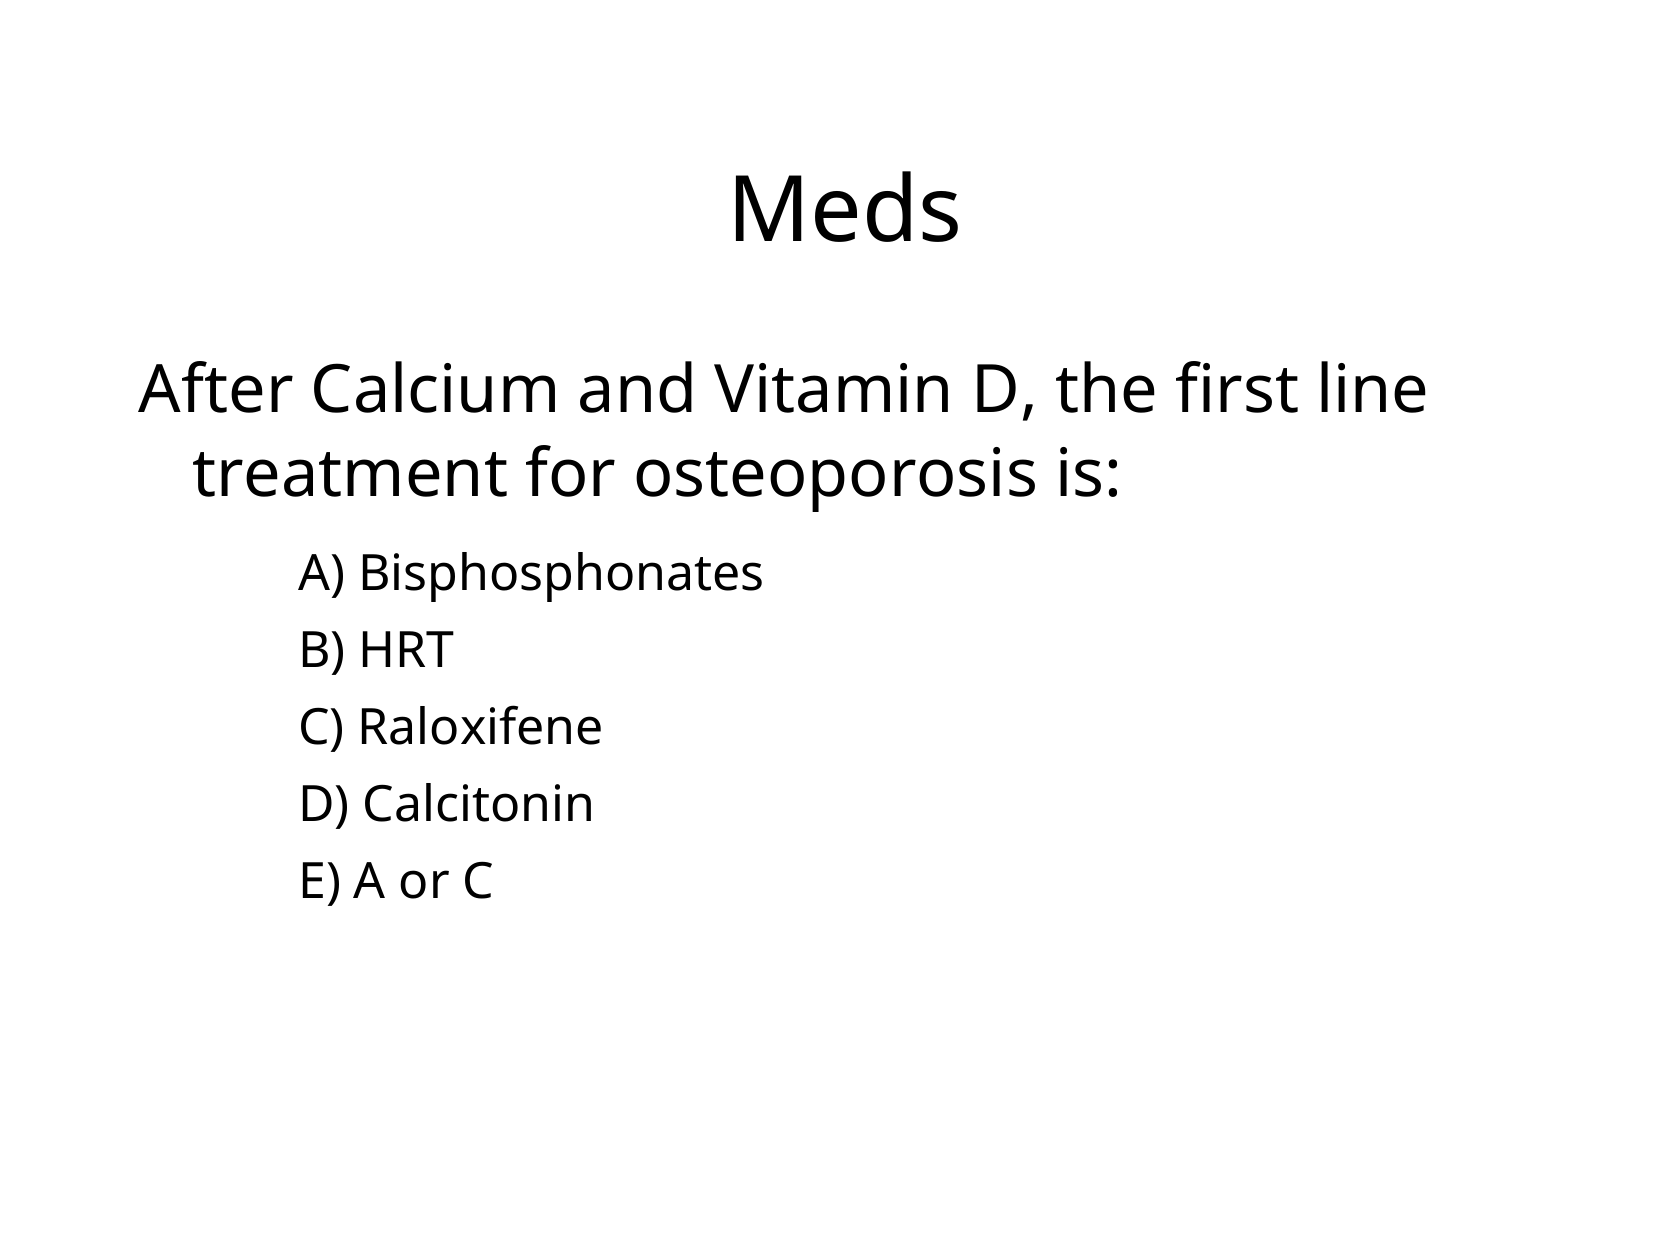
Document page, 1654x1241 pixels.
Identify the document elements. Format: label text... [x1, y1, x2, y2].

title Meds [121, 152, 1534, 260]
list After Calcium and Vitamin D, the first line treatment for osteoporosis is: A) Bisphosphonates B) HRT C) Raloxifene D) Calcitonin E) A or C [121, 344, 1534, 855]
